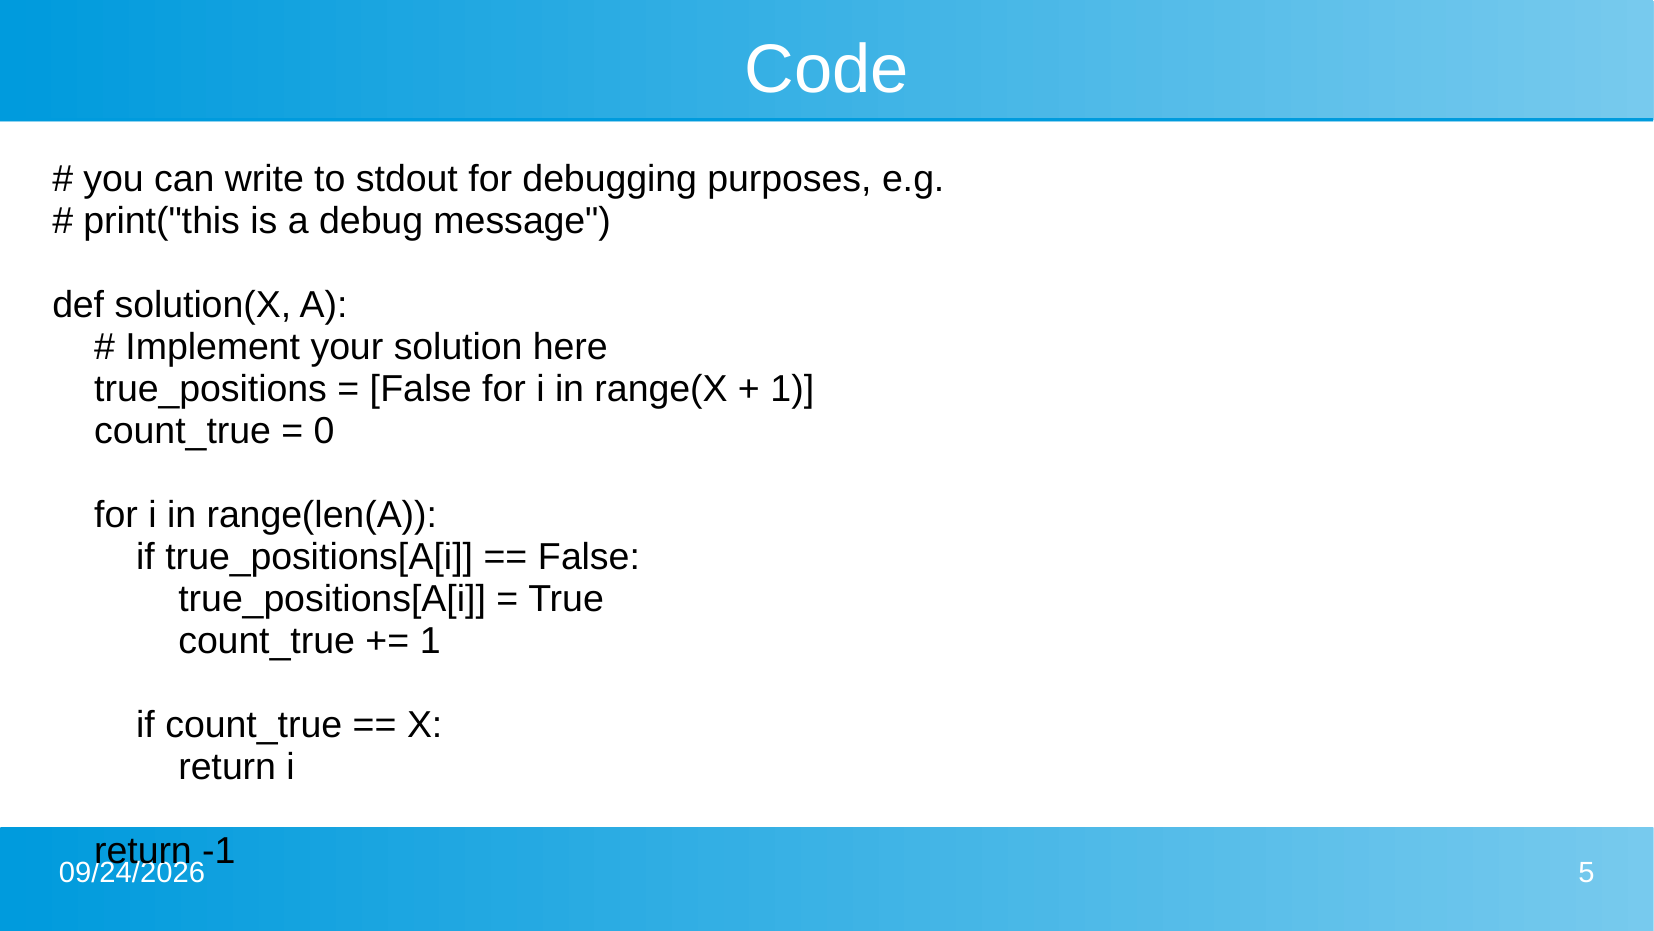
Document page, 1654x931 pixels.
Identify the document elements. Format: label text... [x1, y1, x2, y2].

title Code [59, 29, 1595, 108]
text_box # you can write to stdout for debugging purposes, e.g. # print("this is a debug message") def solution(X, A): # Implement your solution here true_positions = [False for i in range(X + 1)] count_true = 0 for i in range(len(A)): if true_positions[A[i]] == False: true_positions[A[i]] = True count_true += 1 if count_true == X: return i return -1 [37, 150, 1351, 879]
